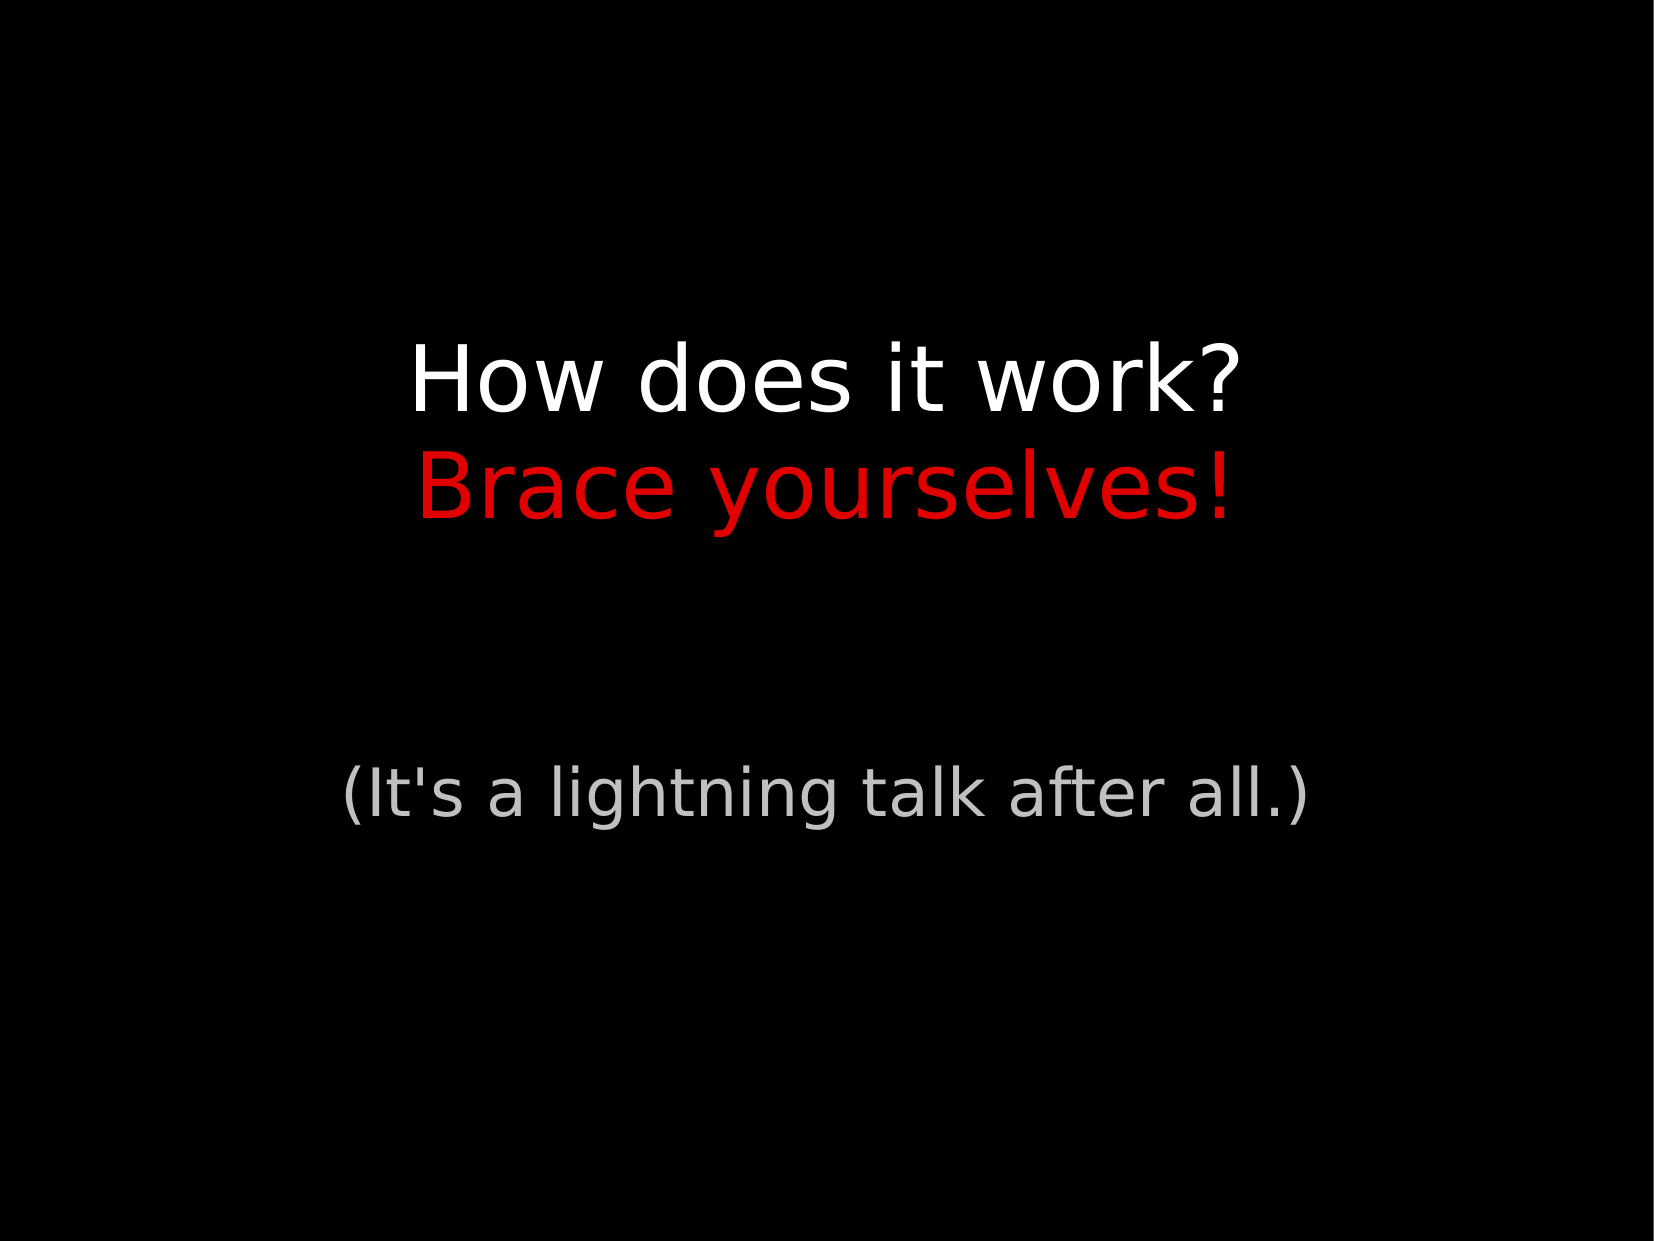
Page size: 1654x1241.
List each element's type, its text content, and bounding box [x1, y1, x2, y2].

subtitle How does it work? Brace yourselves! (It's a lightning talk after all.) [82, 49, 1571, 1109]
